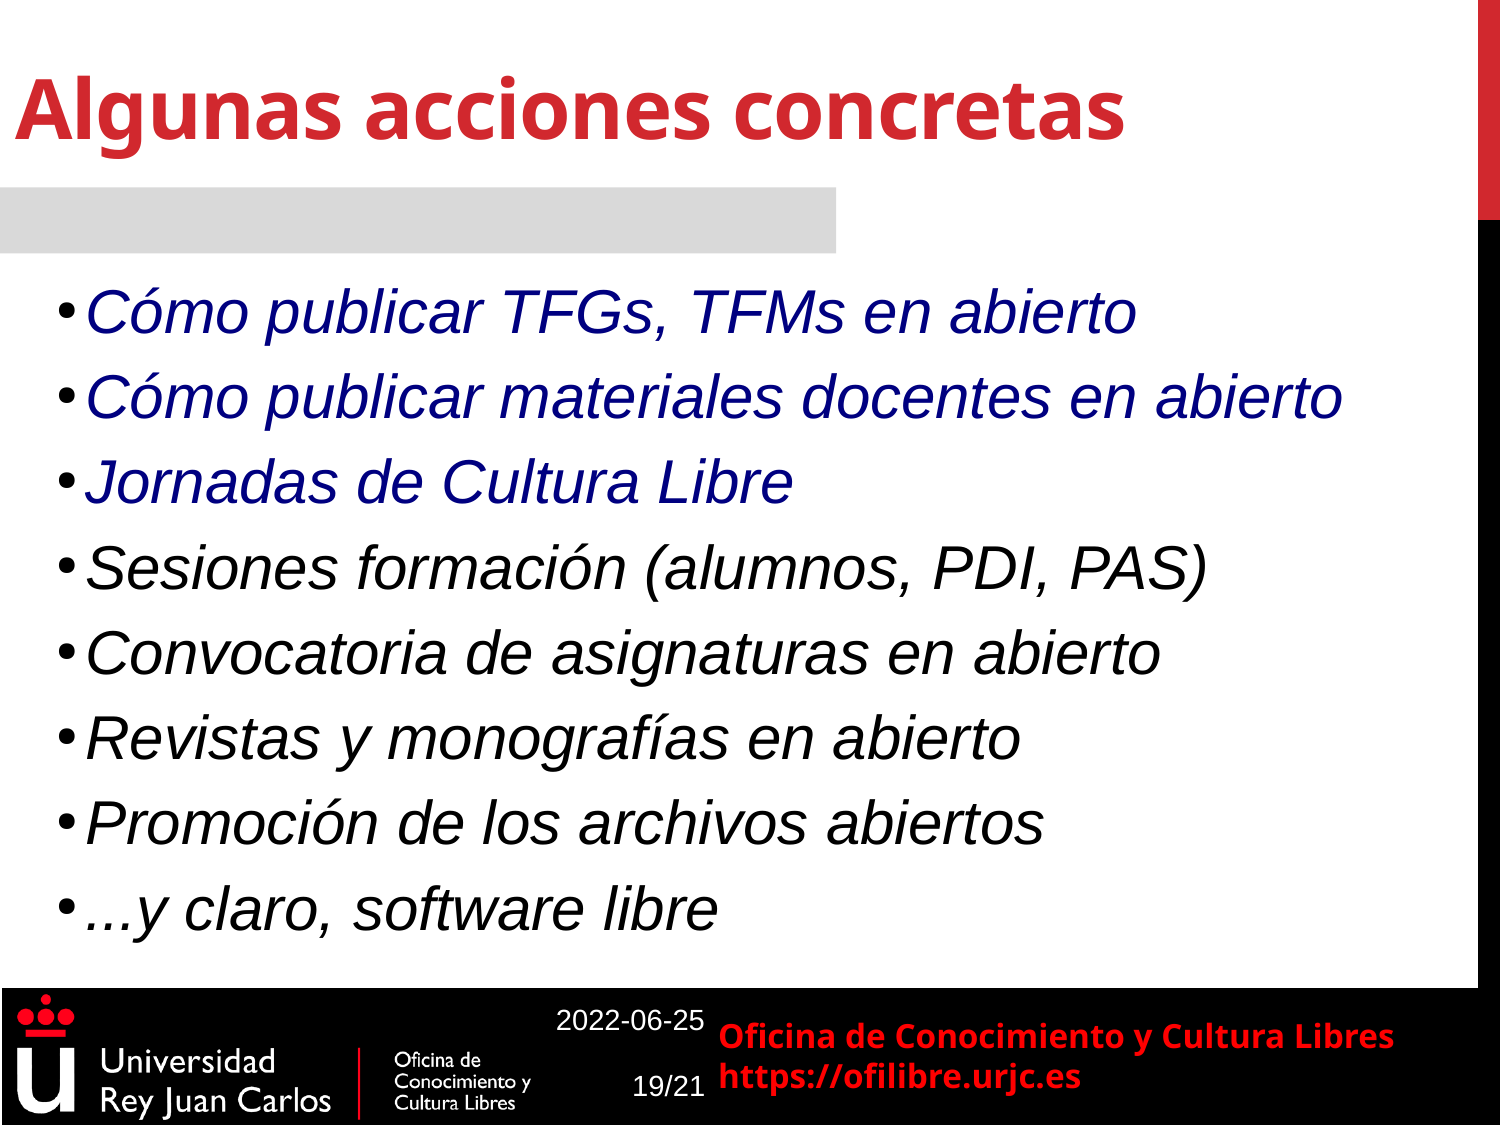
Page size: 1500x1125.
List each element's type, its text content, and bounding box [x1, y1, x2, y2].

text_box Algunas acciones concretas [0, 24, 1326, 172]
list Cómo publicar TFGs, TFMs en abierto Cómo publicar materiales docentes en abierto Jornadas de Cultura Libre Sesiones formación (alumnos, PDI, PAS) Convocatoria de asignaturas en abierto Revistas y monografías en abierto Promoción de los archivos abiertos ...y claro, software libre [31, 270, 1456, 961]
title [75, 7, 1425, 196]
picture [17, 994, 531, 1120]
